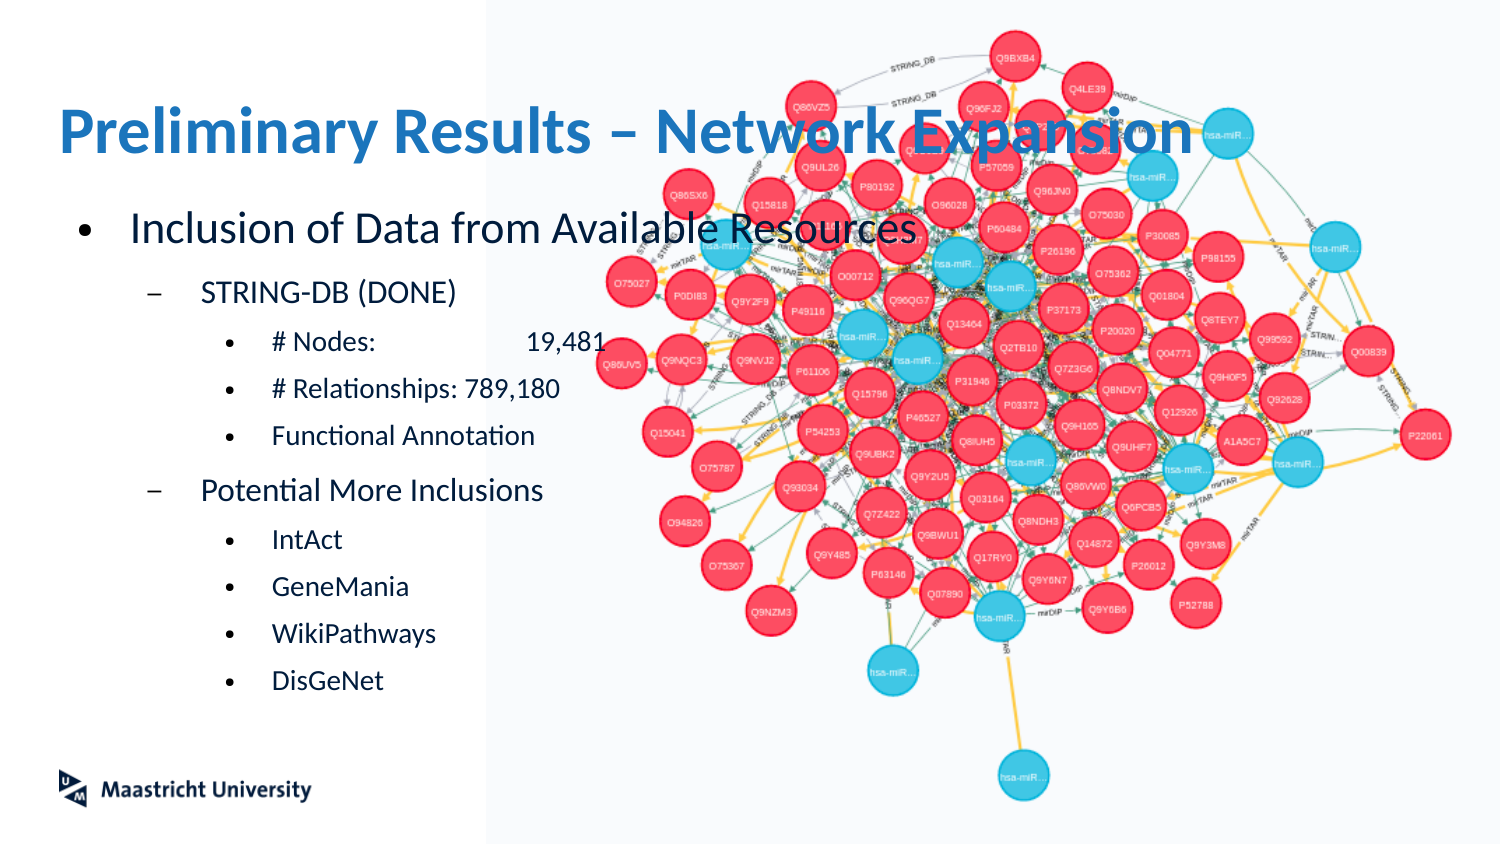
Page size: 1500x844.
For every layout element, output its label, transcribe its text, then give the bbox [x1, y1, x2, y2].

title Preliminary Results – Network Expansion [59, 59, 1426, 209]
list Inclusion of Data from Available Resources STRING-DB (DONE) # Nodes: 19,481 # Relationships: 789,180 Functional Annotation Potential More Inclusions IntAct GeneMania WikiPathways DisGeNet [59, 209, 1426, 768]
picture [486, 0, 1500, 844]
